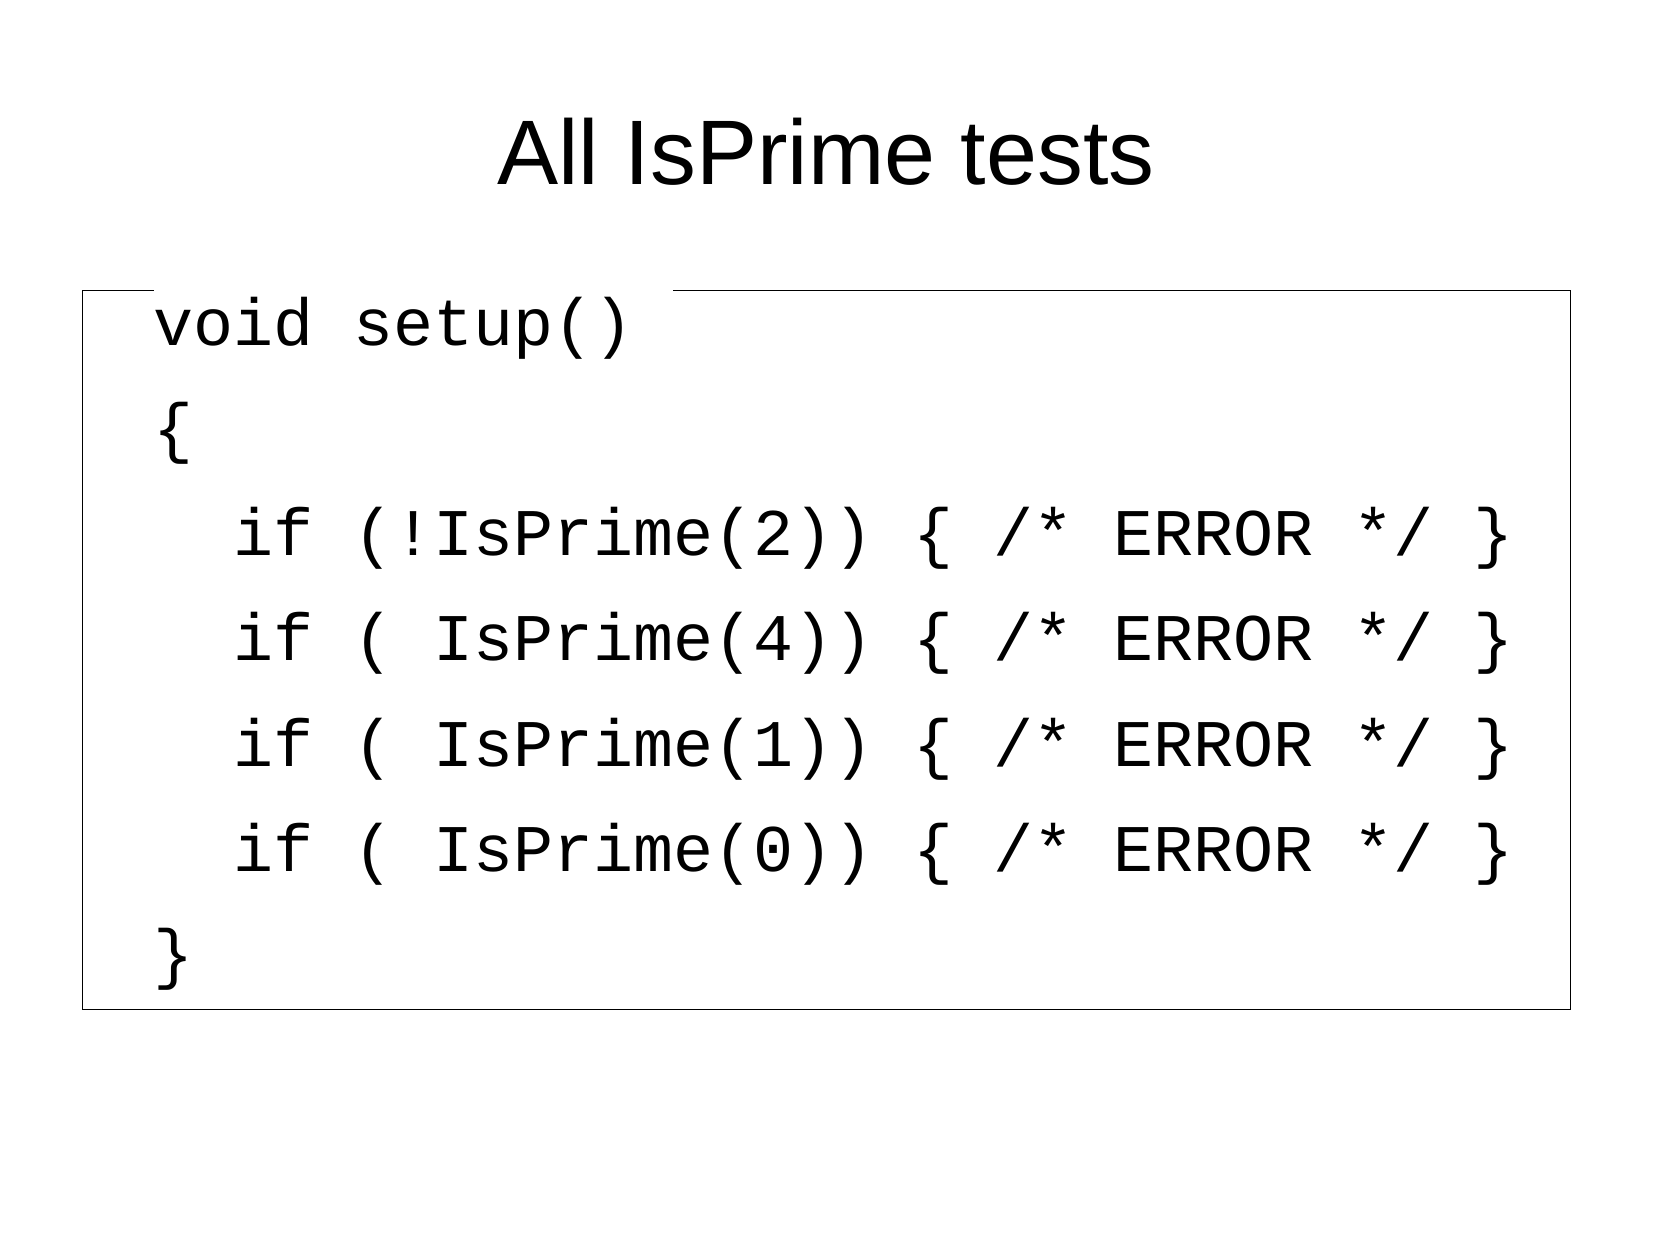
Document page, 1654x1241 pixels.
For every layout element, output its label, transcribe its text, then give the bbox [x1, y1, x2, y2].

list void setup() { if (!IsPrime(2)) { /* ERROR */ } if ( IsPrime(4)) { /* ERROR */ } if ( IsPrime(1)) { /* ERROR */ } if ( IsPrime(0)) { /* ERROR */ } } [82, 290, 1571, 1010]
title All IsPrime tests [82, 49, 1571, 257]
